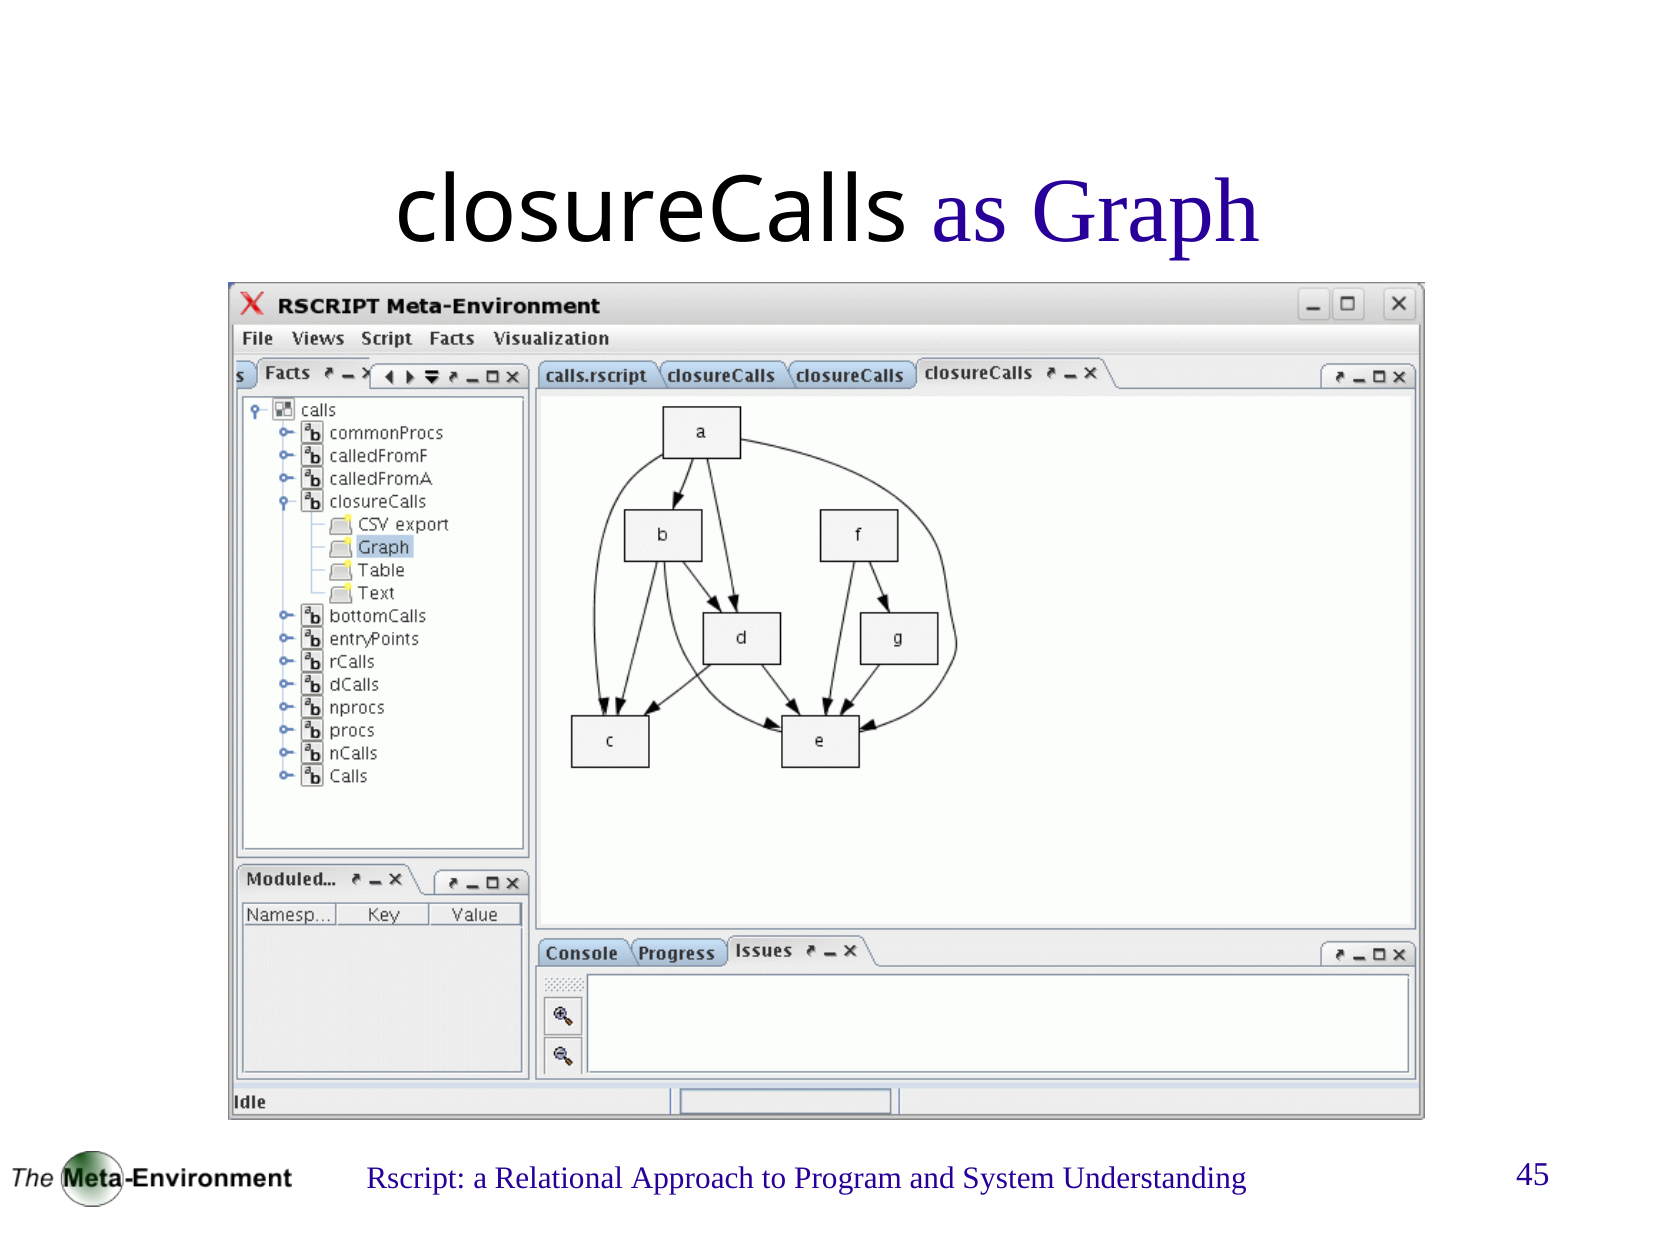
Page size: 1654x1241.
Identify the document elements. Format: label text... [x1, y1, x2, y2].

picture [228, 282, 1425, 1120]
picture [12, 1151, 292, 1207]
title closureCalls as Graph [121, 102, 1534, 311]
